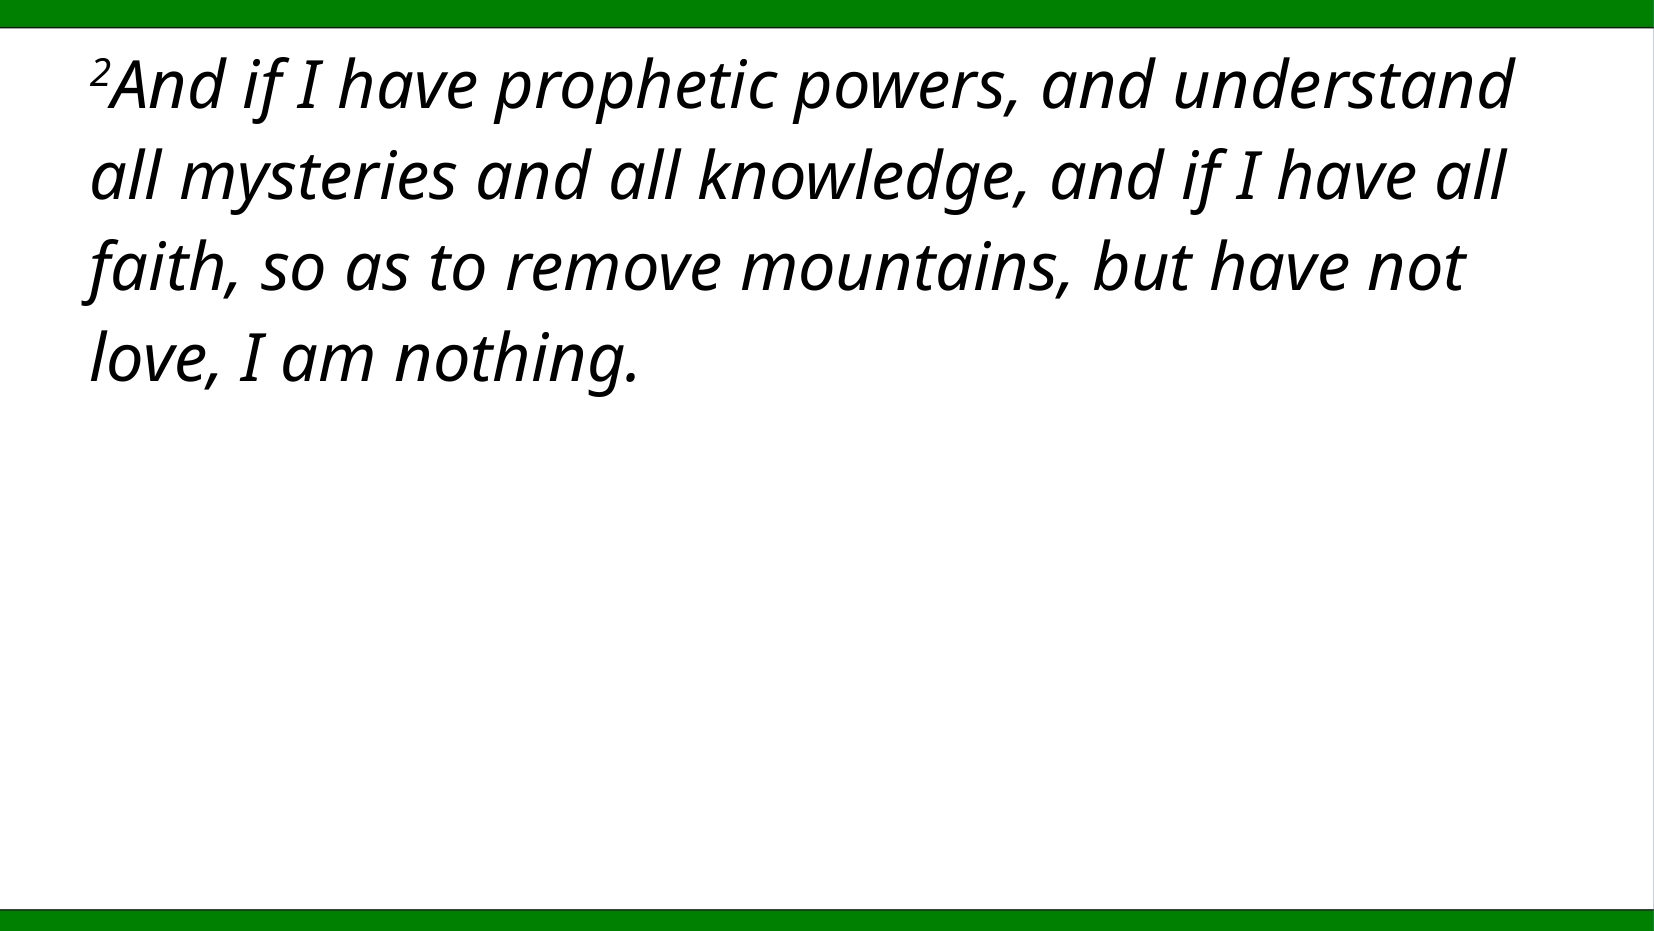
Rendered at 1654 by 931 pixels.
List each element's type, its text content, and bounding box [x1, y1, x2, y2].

text_box 2And if I have prophetic powers, and understand all mysteries and all knowledge, and if I have all faith, so as to remove mountains, but have not love, I am nothing. [75, 30, 1576, 421]
picture [0, 0, 1654, 931]
